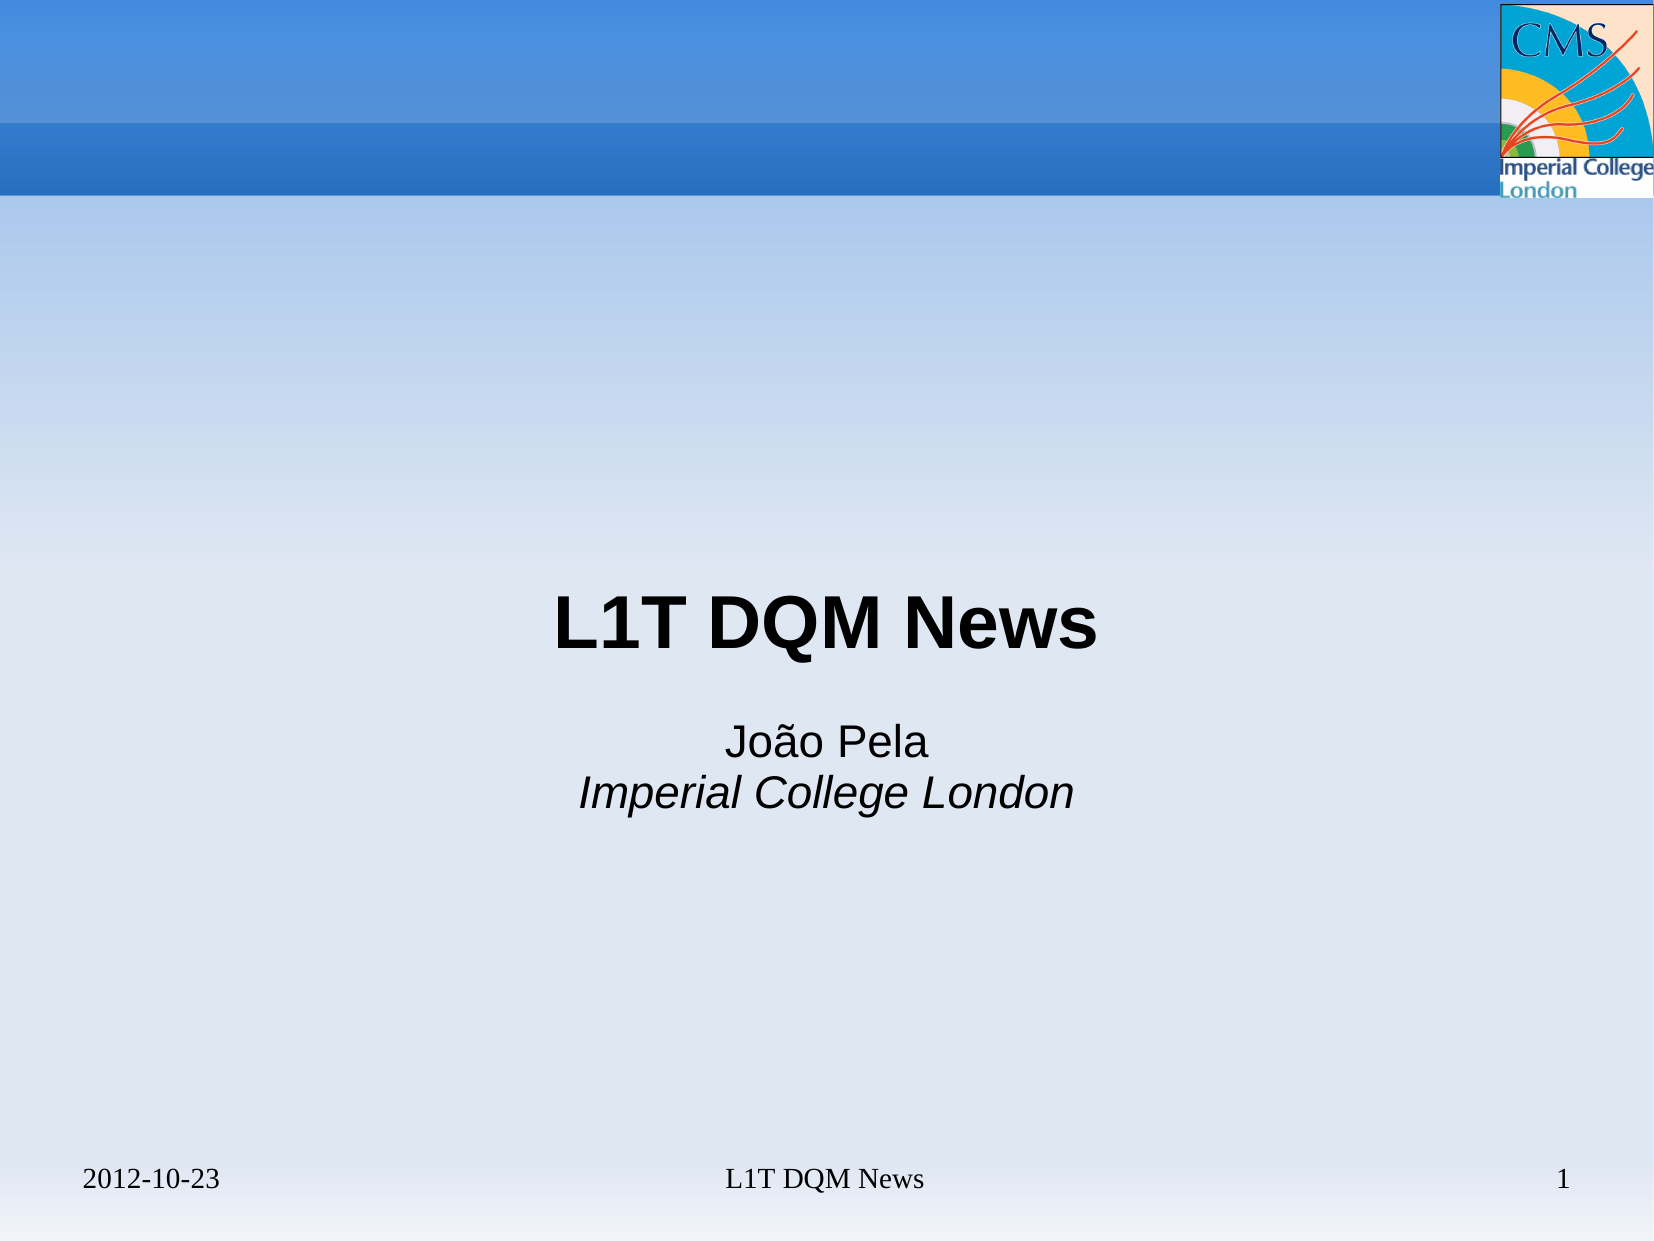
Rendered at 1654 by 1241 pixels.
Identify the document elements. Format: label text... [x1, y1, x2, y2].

subtitle L1T DQM News João Pela Imperial College London [82, 290, 1571, 1109]
picture [0, 0, 1654, 1241]
